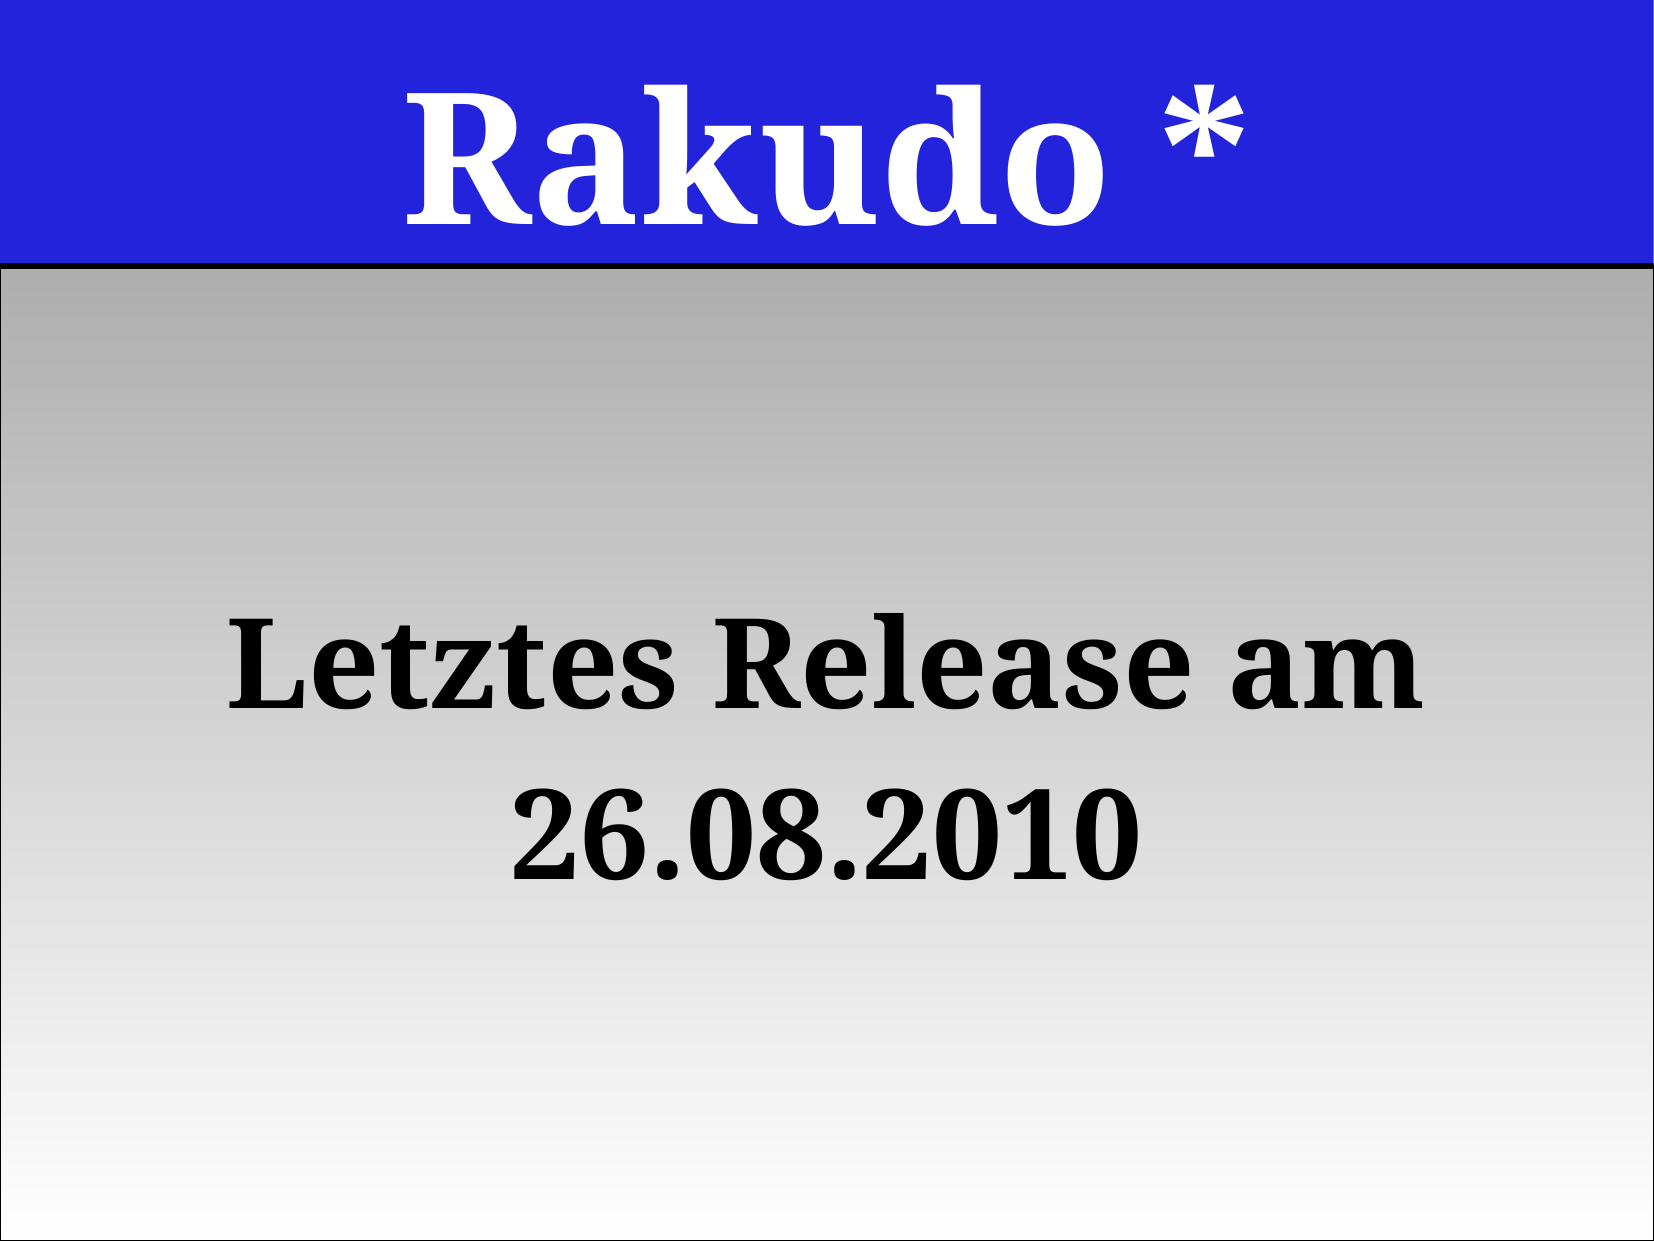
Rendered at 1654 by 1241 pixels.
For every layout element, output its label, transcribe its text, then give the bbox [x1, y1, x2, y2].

title Rakudo * [82, 49, 1571, 257]
subtitle Letztes Release am 26.08.2010 [82, 324, 1571, 1167]
